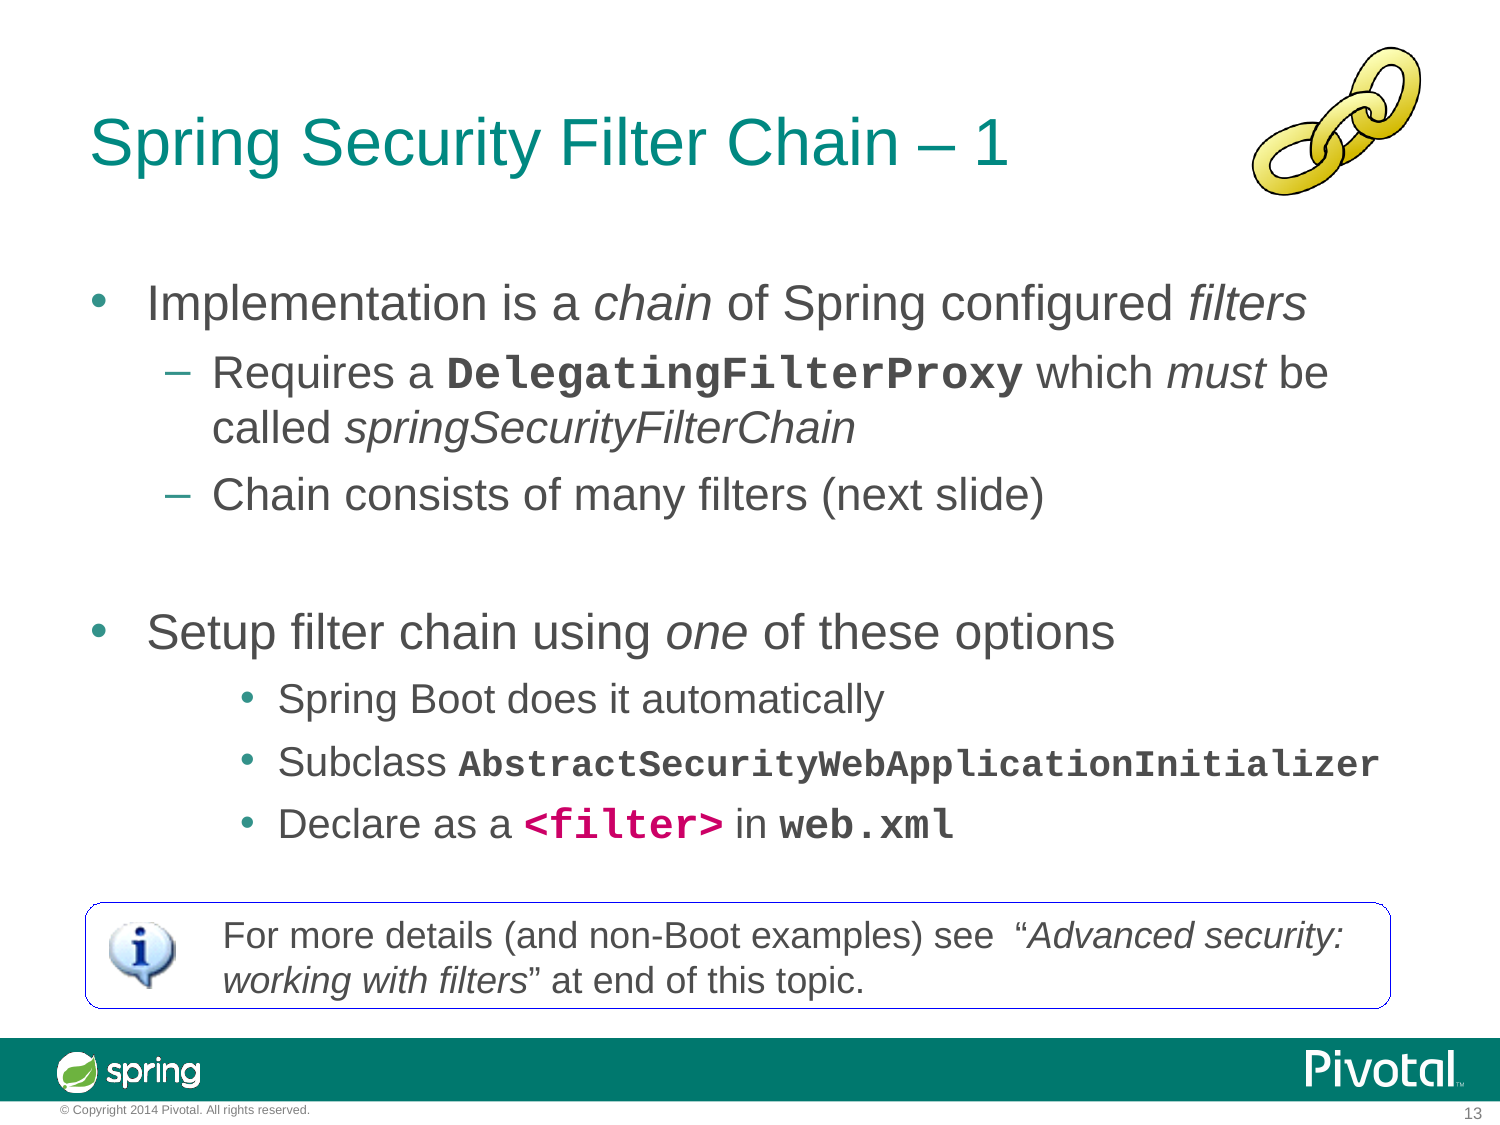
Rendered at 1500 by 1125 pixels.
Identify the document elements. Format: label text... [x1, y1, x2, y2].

list Implementation is a chain of Spring configured filters Requires a DelegatingFilterProxy which must be called springSecurityFilterChain Chain consists of many filters (next slide) Setup filter chain using one of these options Spring Boot does it automatically Subclass AbstractSecurityWebApplicationInitializer Declare as a <filter> in web.xml [75, 262, 1426, 931]
picture [1248, 27, 1432, 211]
picture [109, 922, 176, 989]
title Spring Security Filter Chain – 1 [75, 45, 1426, 233]
text_box [1382, 904, 1391, 1007]
text_box For more details (and non-Boot examples) see “Advanced security: working with filters” at end of this topic. [207, 903, 1382, 1009]
picture [32, 1041, 210, 1103]
picture [1306, 1050, 1464, 1087]
text_box [85, 902, 1377, 1009]
